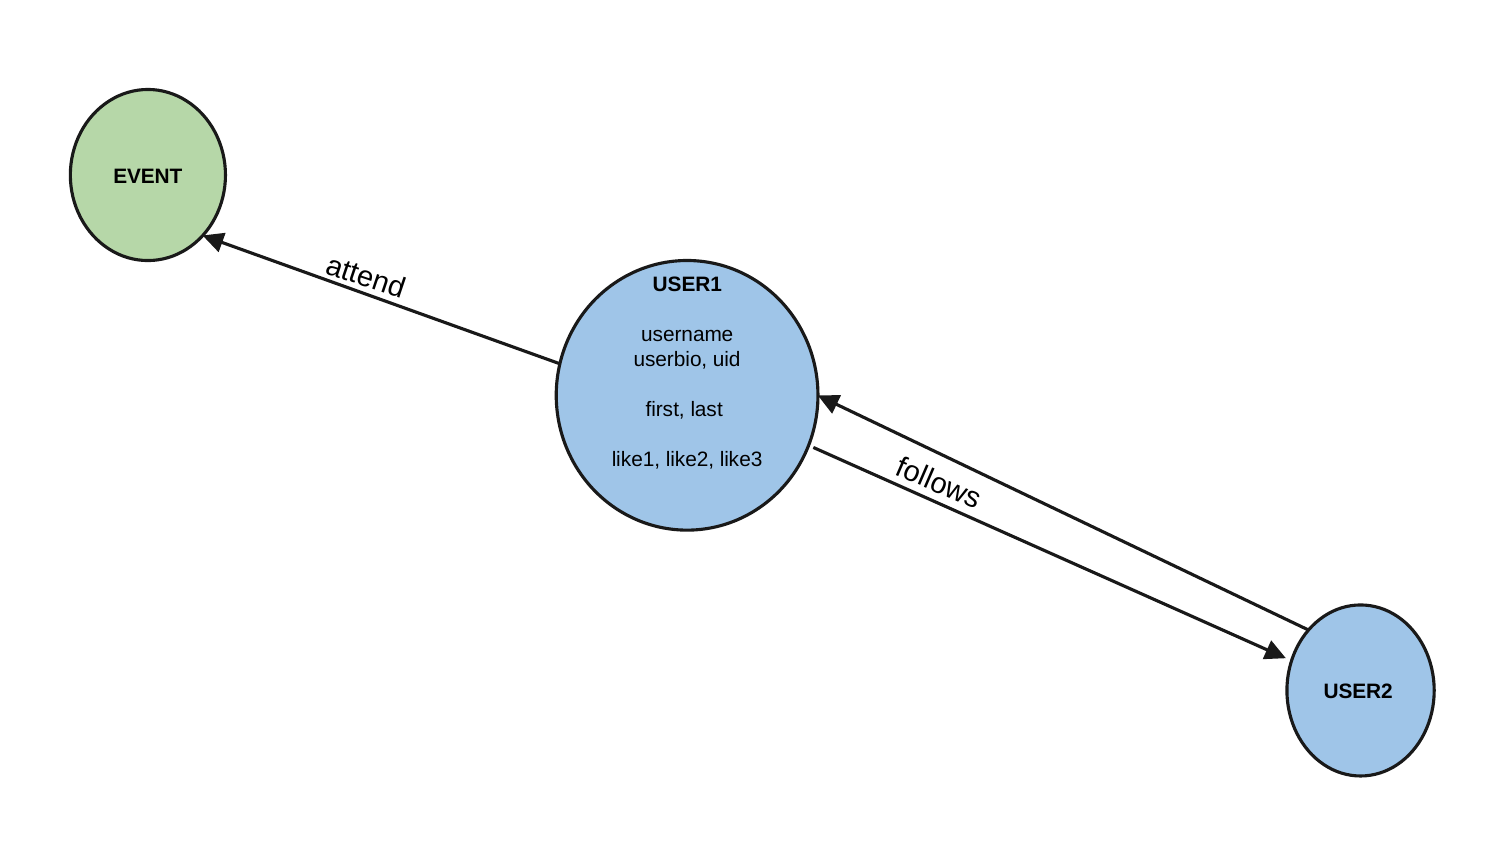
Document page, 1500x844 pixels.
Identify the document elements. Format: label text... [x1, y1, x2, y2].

text_box USER1 username userbio, uid first, last like1, like2, like3 [556, 260, 818, 531]
text_box attend [313, 226, 663, 373]
text_box follows [896, 428, 1220, 582]
text_box follows [885, 435, 1212, 596]
text_box USER2 [1286, 604, 1435, 776]
text_box EVENT [70, 89, 226, 261]
